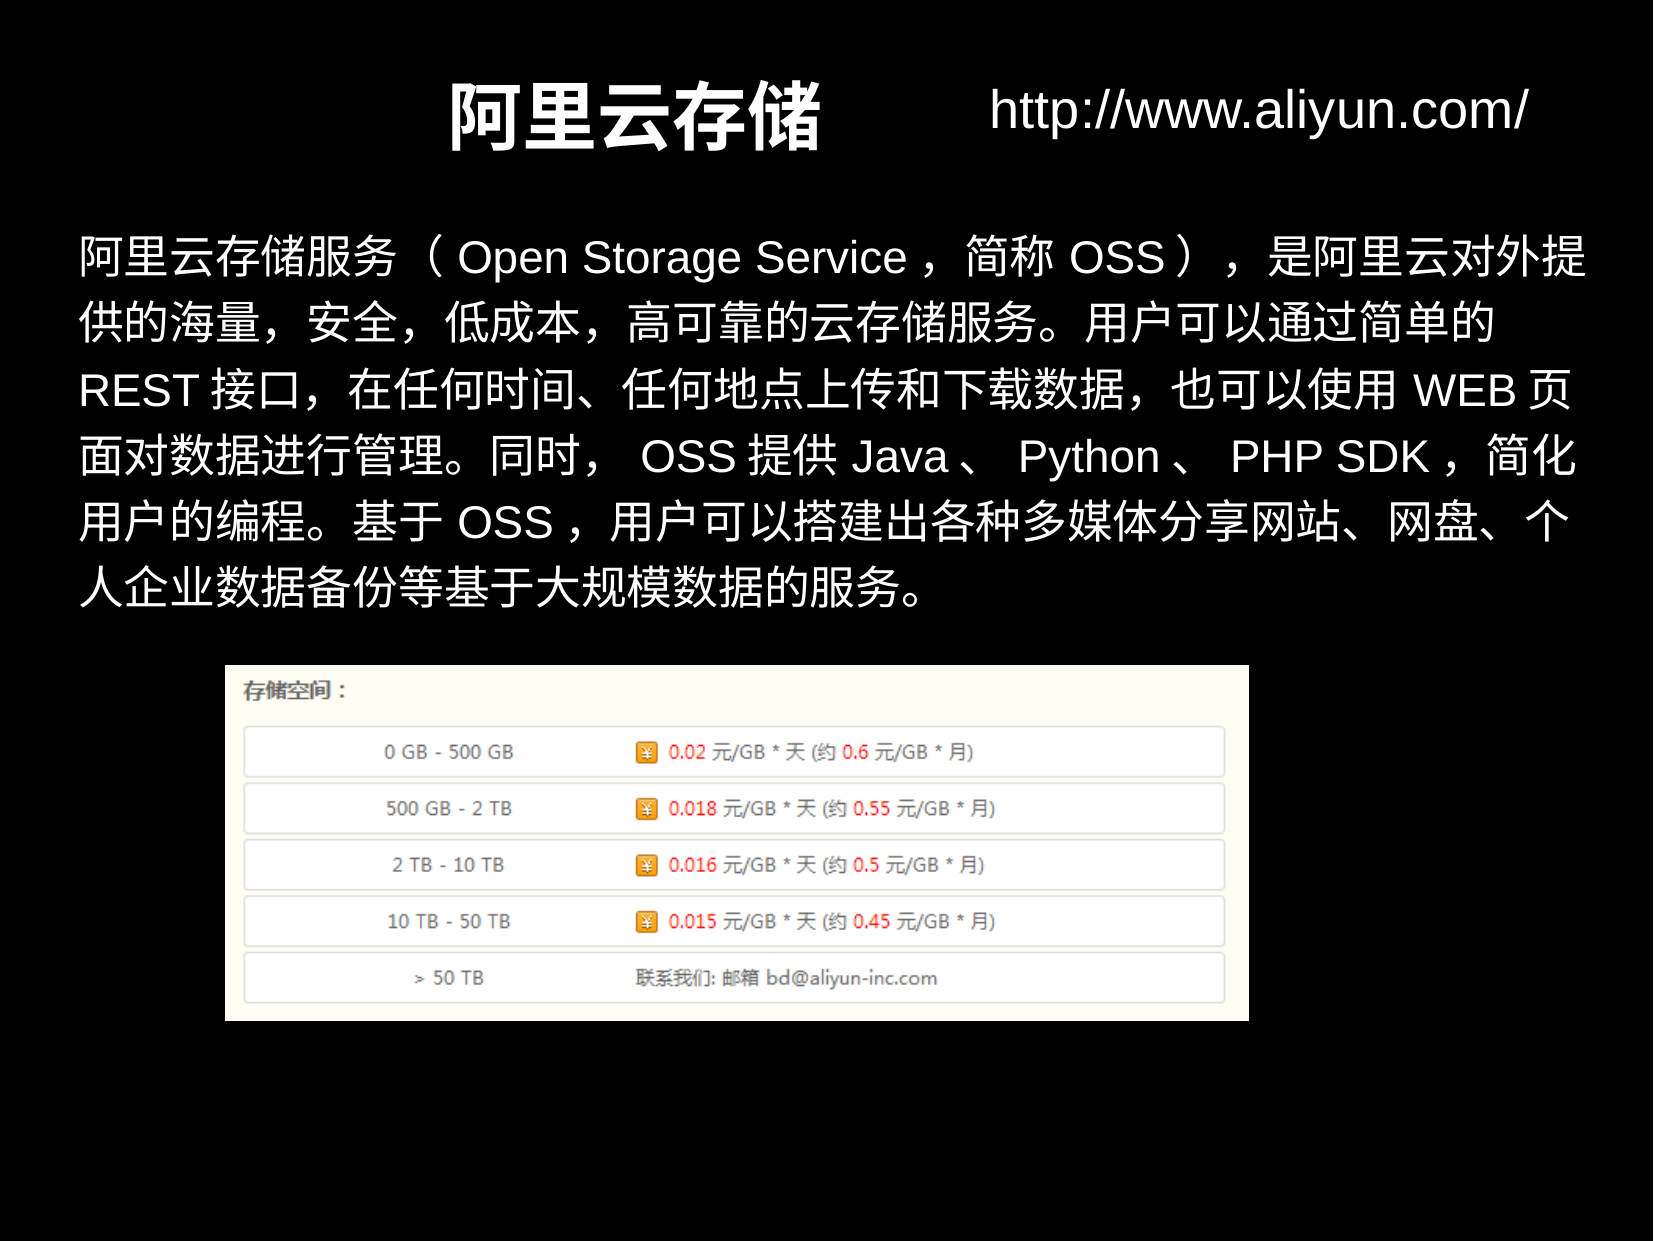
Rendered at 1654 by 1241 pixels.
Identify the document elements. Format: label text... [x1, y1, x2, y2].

text_box 阿里云存储 [165, 50, 1105, 165]
picture [225, 665, 1249, 1021]
text_box http://www.aliyun.com/ [975, 72, 1576, 148]
text_box 阿里云存储服务（Open Storage Service，简称OSS），是阿里云对外提供的海量，安全，低成本，高可靠的云存储服务。用户可以通过简单的REST接口，在任何时间、任何地点上传和下载数据，也可以使用WEB页面对数据进行管理。同时，OSS提供Java、Python、PHP SDK，简化用户的编程。基于OSS，用户可以搭建出各种多媒体分享网站、网盘、个人企业数据备份等基于大规模数据的服务。 [63, 213, 1614, 574]
